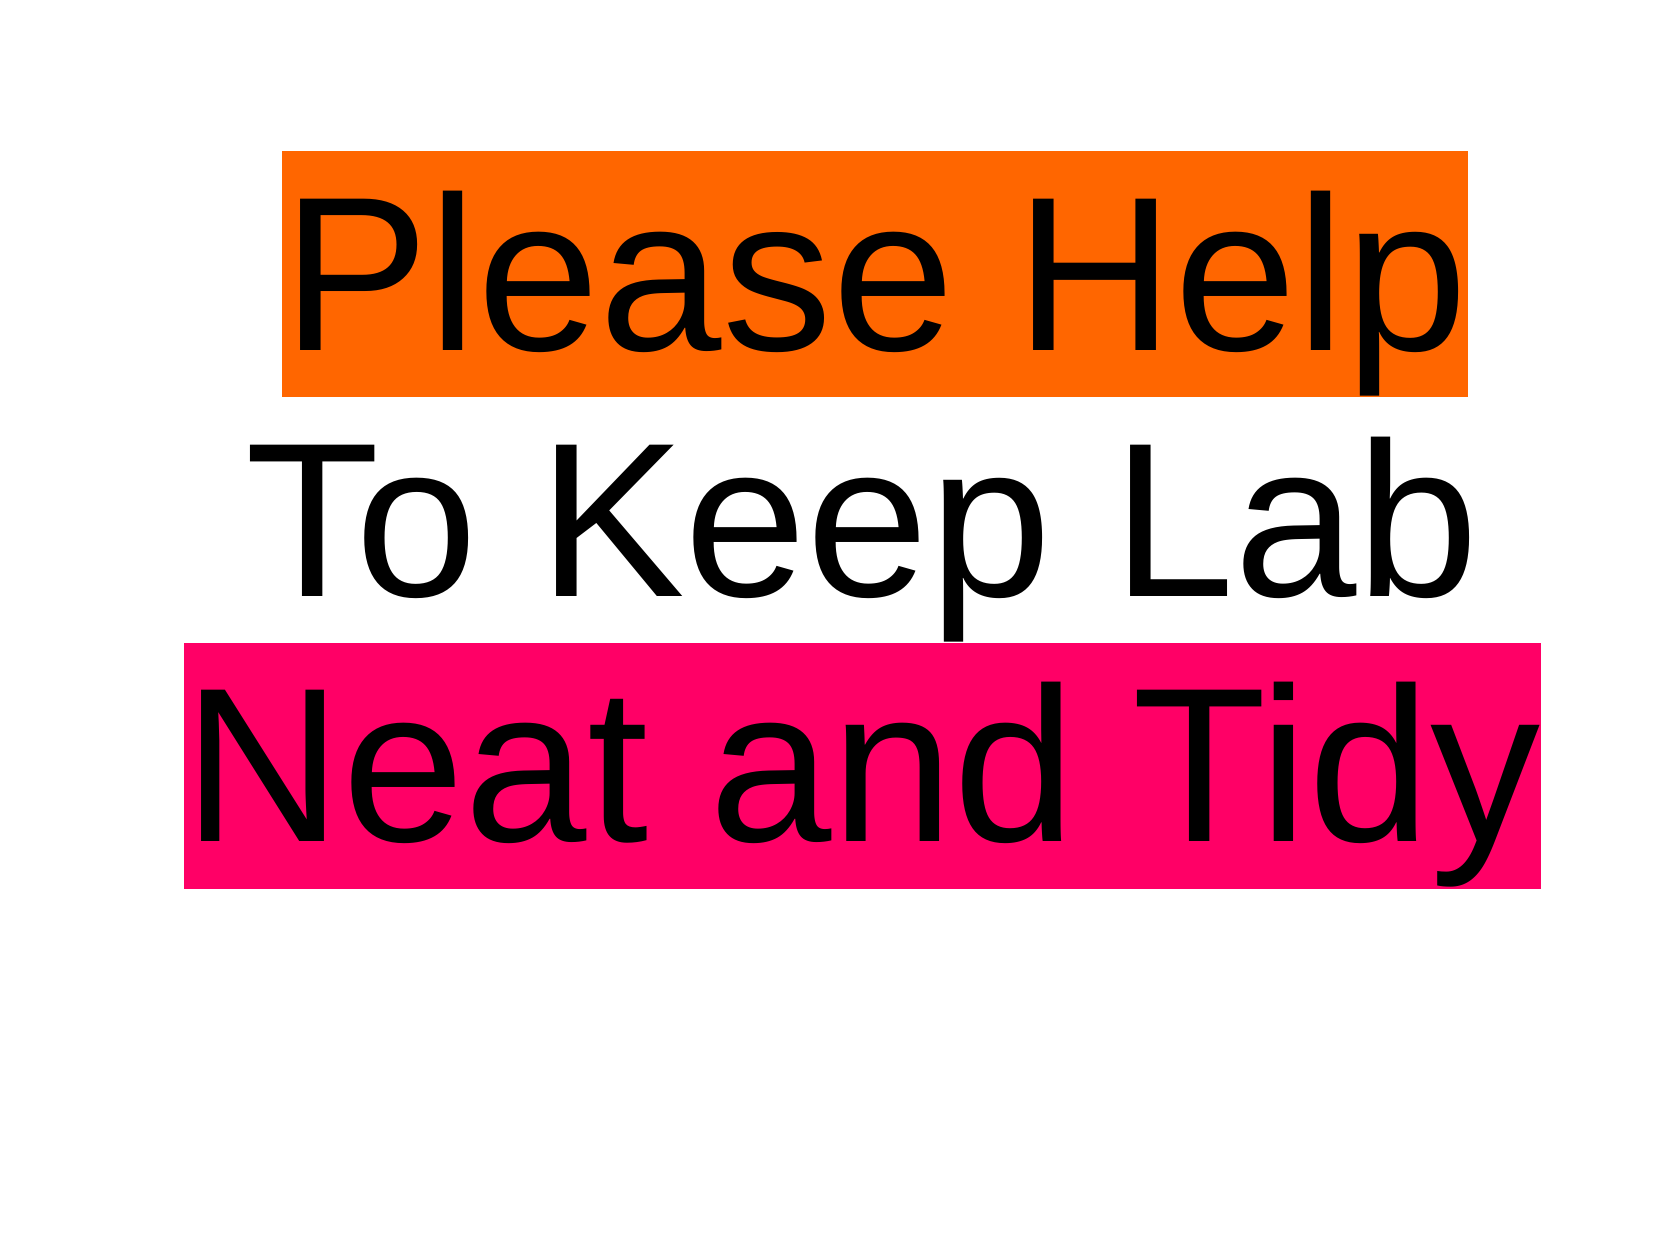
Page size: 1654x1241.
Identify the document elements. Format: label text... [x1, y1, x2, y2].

list Please Help To Keep Lab Neat and Tidy [82, 30, 1571, 1010]
